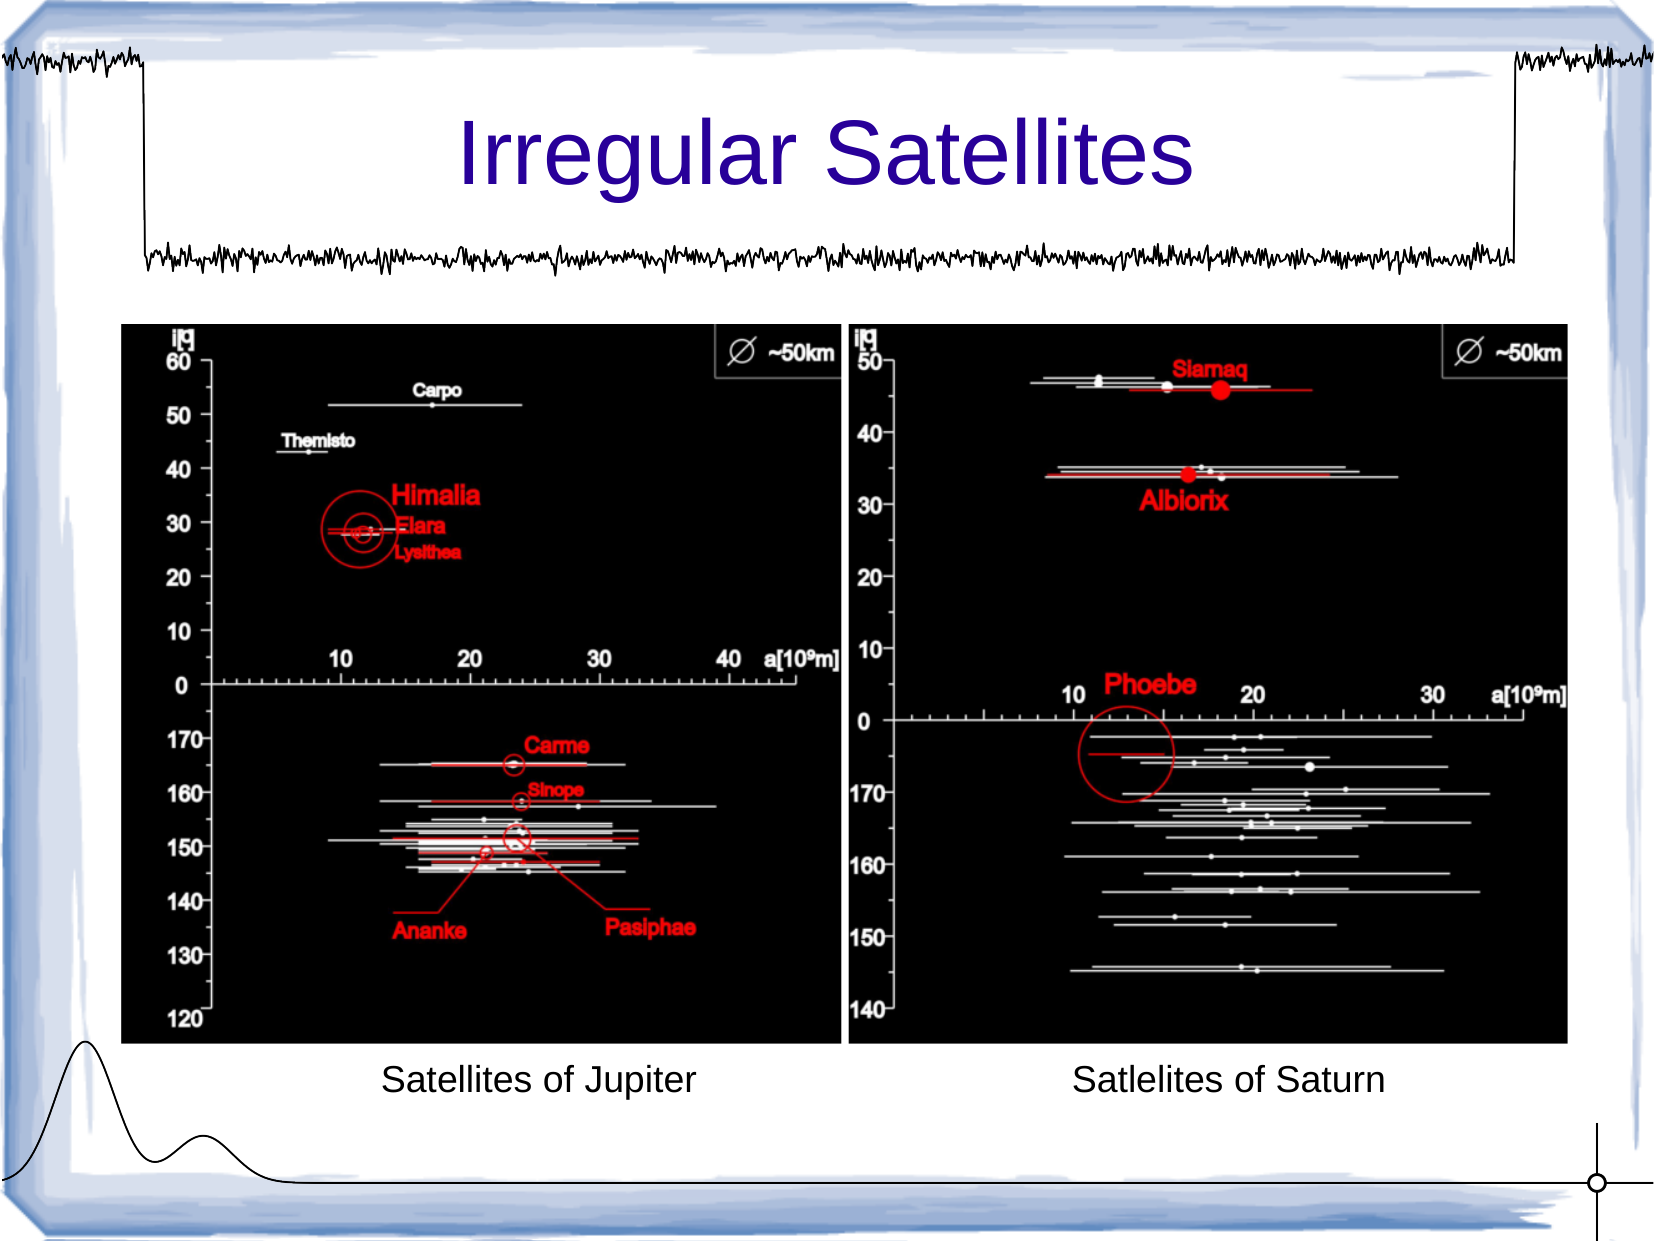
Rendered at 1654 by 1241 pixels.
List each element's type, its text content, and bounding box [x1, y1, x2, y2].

text_box Satellites of Jupiter [366, 1051, 713, 1108]
text_box Satlelites of Saturn [1057, 1051, 1402, 1108]
picture [0, 0, 1654, 1241]
